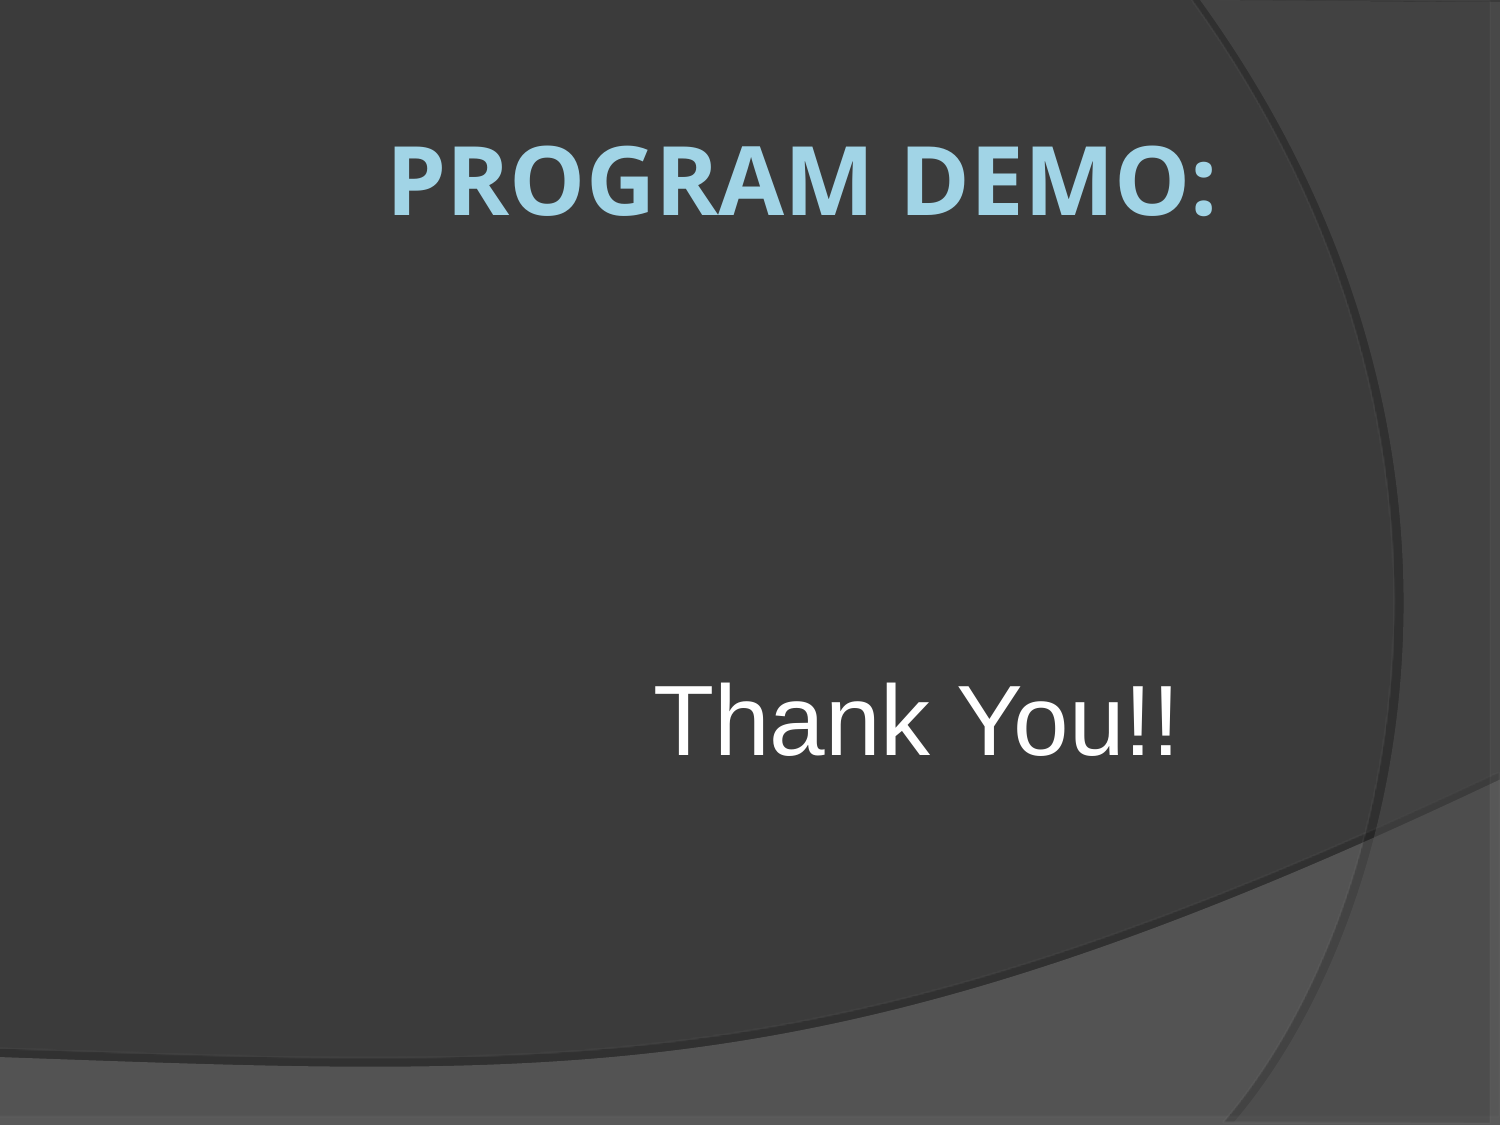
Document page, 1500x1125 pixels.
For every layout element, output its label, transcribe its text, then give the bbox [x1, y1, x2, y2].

subtitle Thank You!! [125, 487, 1188, 775]
title Program DEMO: [162, 112, 1226, 490]
